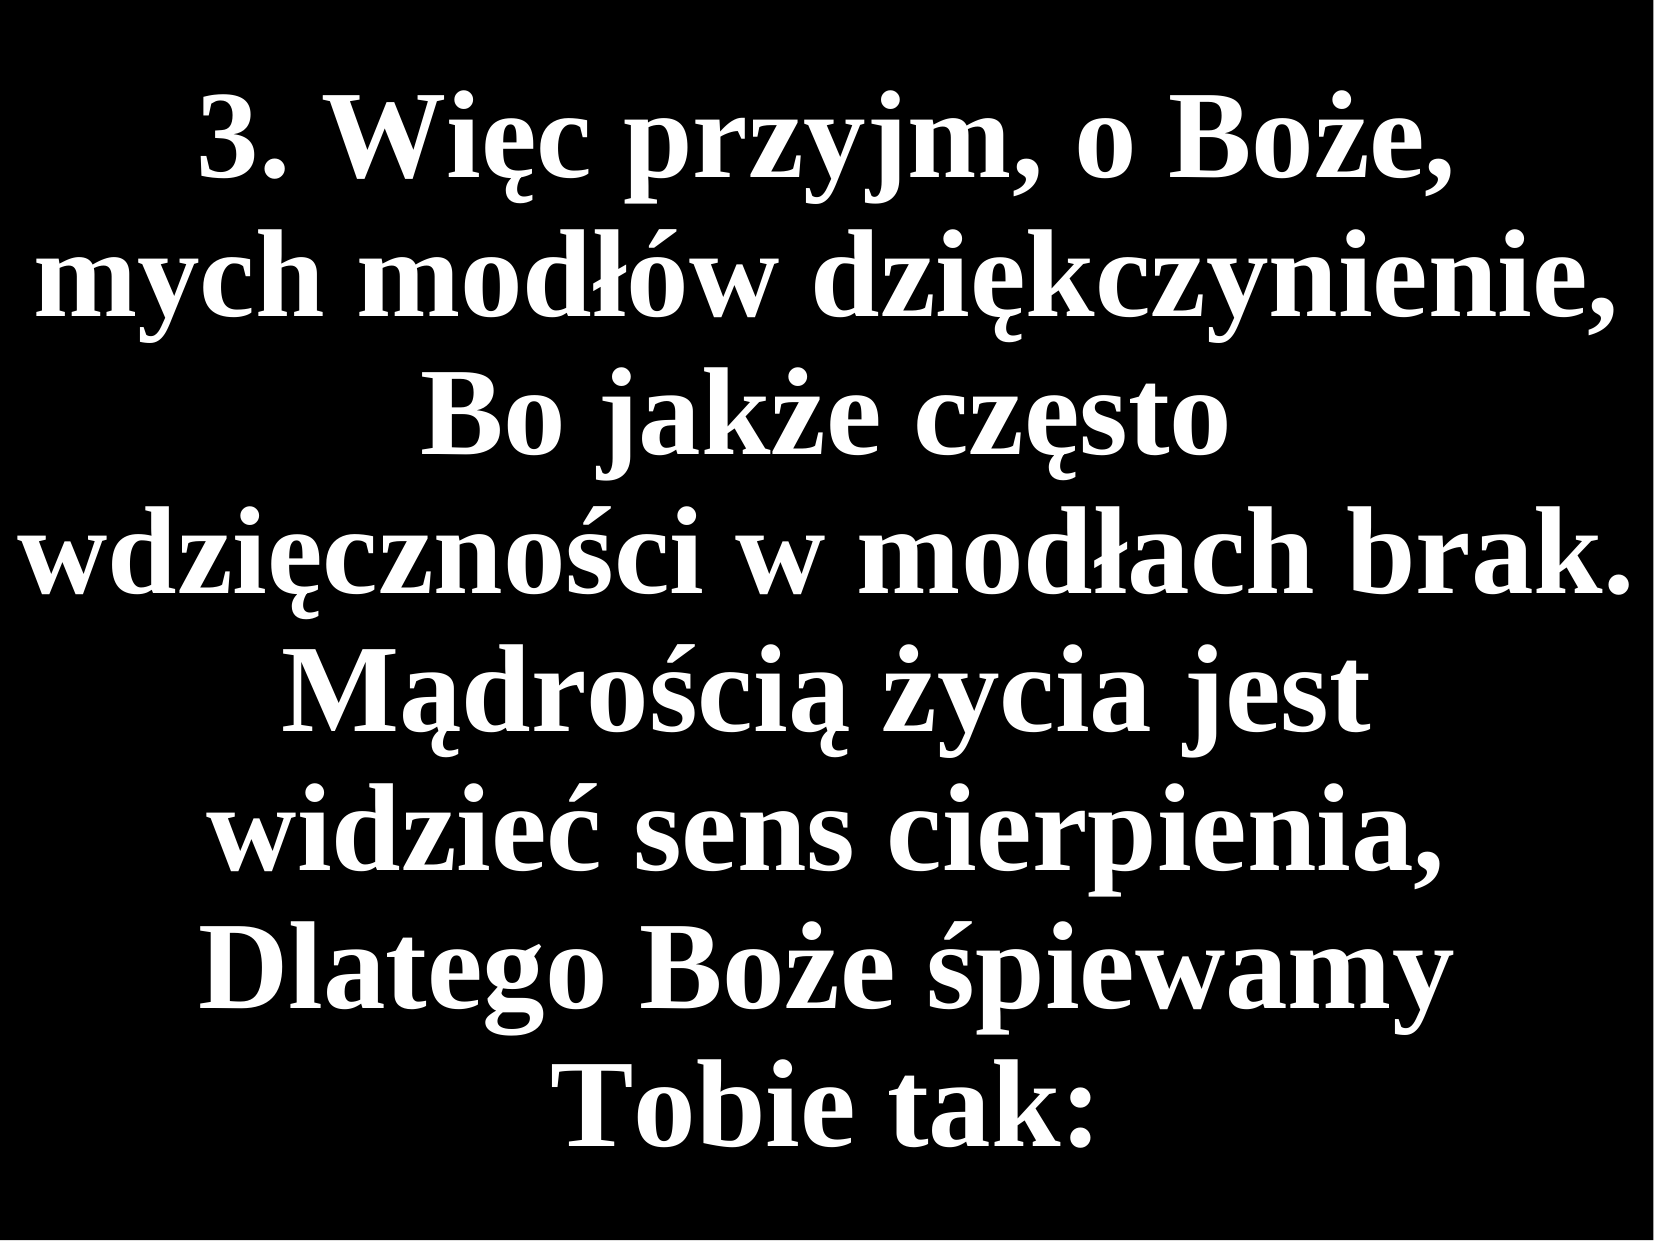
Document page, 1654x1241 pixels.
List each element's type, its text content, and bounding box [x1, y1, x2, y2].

title 3. Więc przyjm, o Boże, mych modłów dziękczynienie, Bo jakże często wdzięczności w modłach brak. Mądrością życia jest widzieć sens cierpienia, Dlatego Boże śpiewamy Tobie tak: [0, 0, 1654, 1241]
